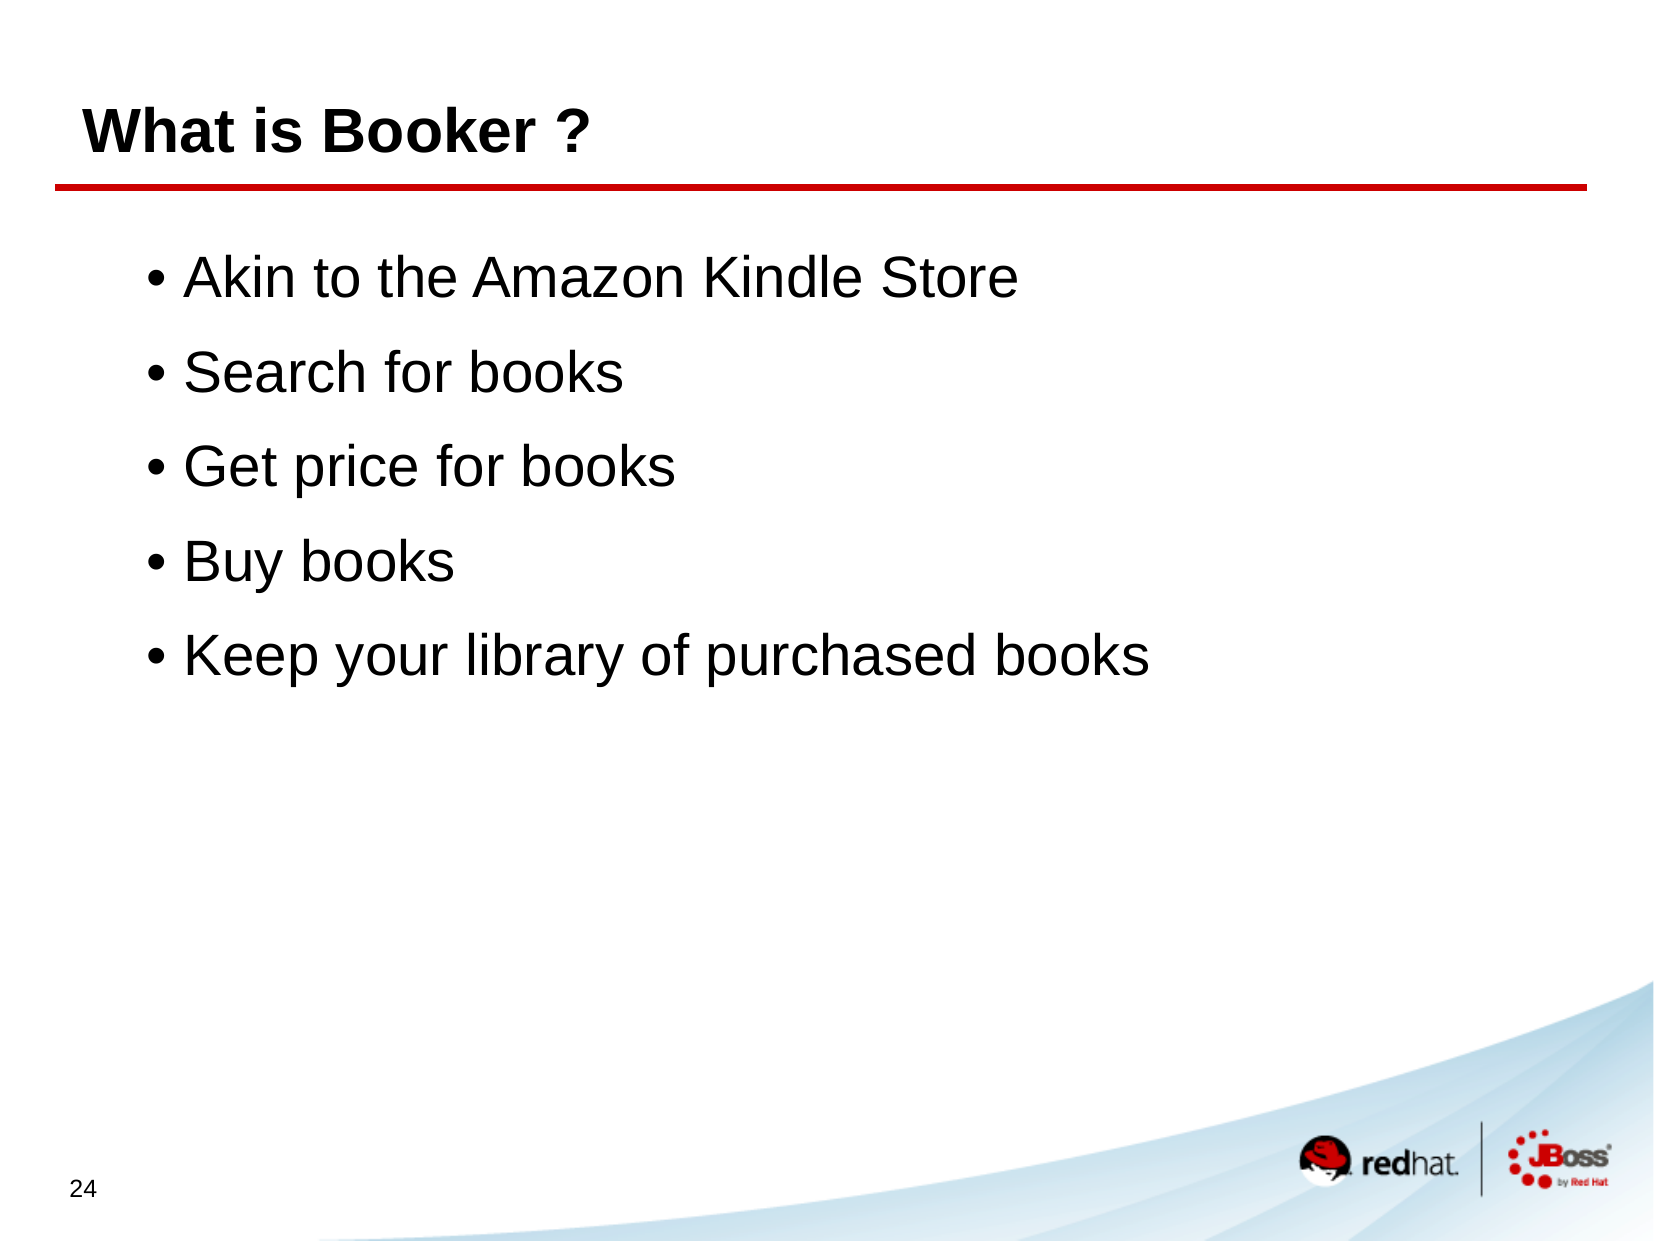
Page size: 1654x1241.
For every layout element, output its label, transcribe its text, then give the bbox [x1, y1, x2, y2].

picture [0, 0, 1654, 1241]
list • Akin to the Amazon Kindle Store • Search for books • Get price for books • Buy books • Keep your library of purchased books [86, 244, 1576, 1039]
title What is Booker ? [82, 37, 1571, 226]
